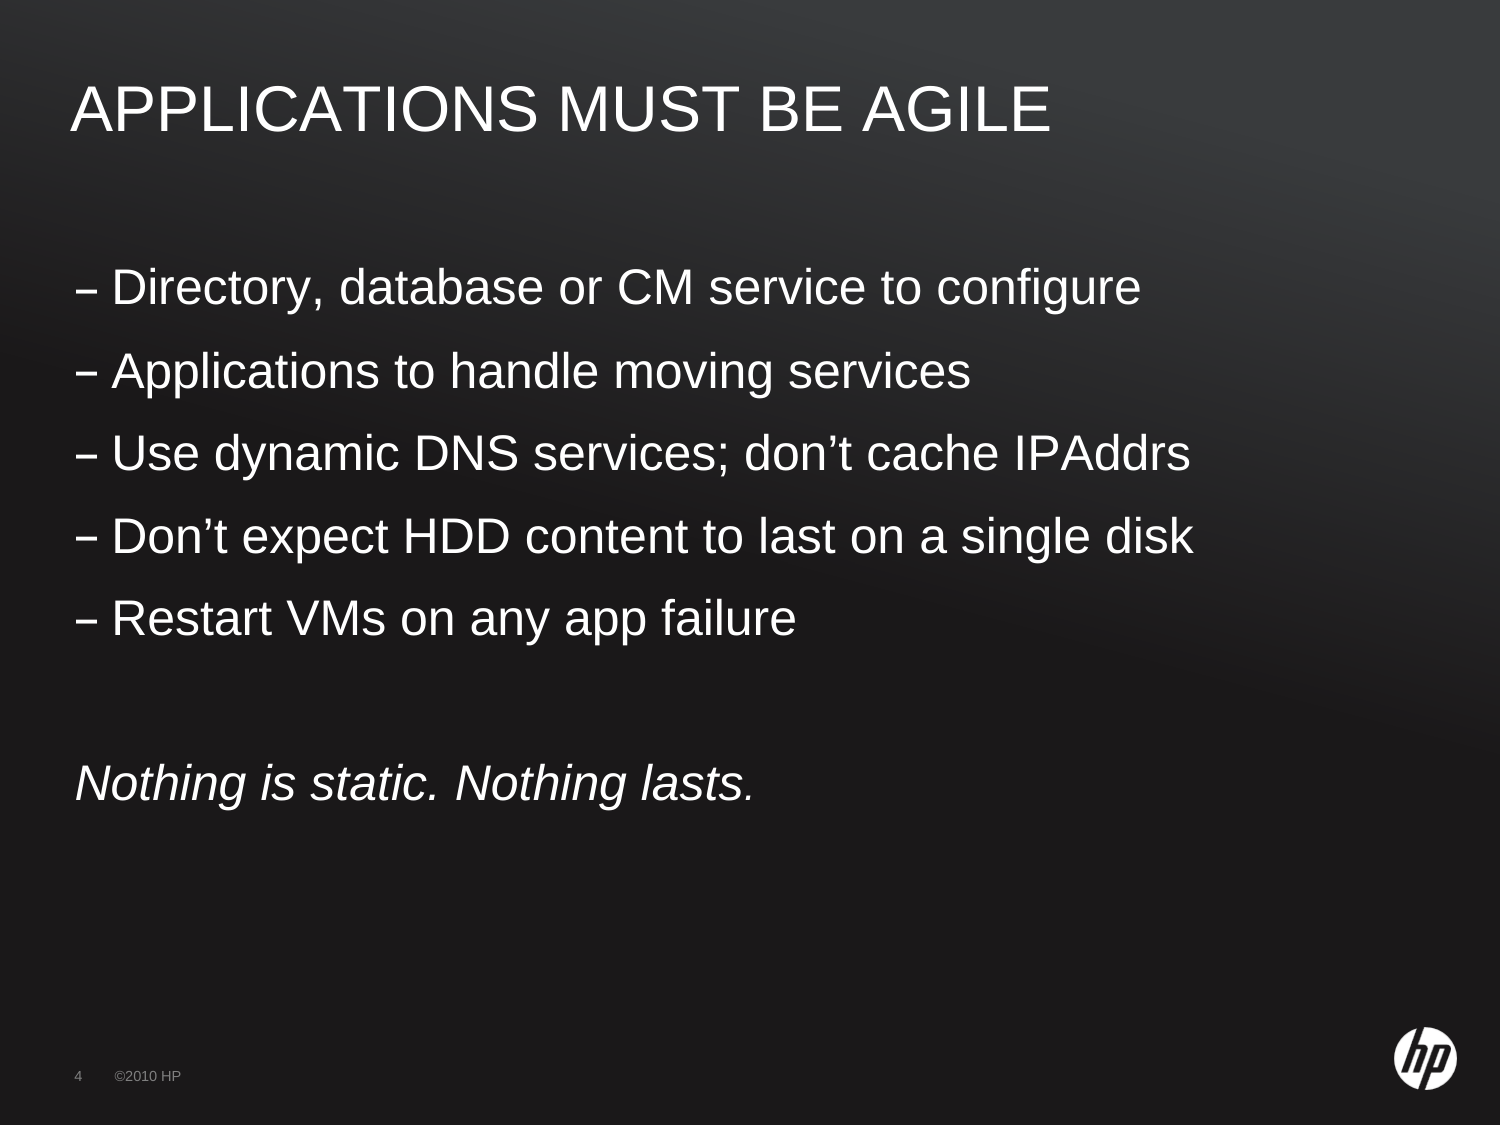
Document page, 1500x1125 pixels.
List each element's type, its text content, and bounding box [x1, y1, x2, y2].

text_box APPLICATIONS MUST BE AGILE [55, 68, 1462, 155]
picture [0, 0, 1500, 1125]
text_box Directory, database or CM service to configure Applications to handle moving services Use dynamic DNS services; don’t cache IPAddrs Don’t expect HDD content to last on a single disk Restart VMs on any app failure Nothing is static. Nothing lasts. [59, 252, 1253, 1002]
